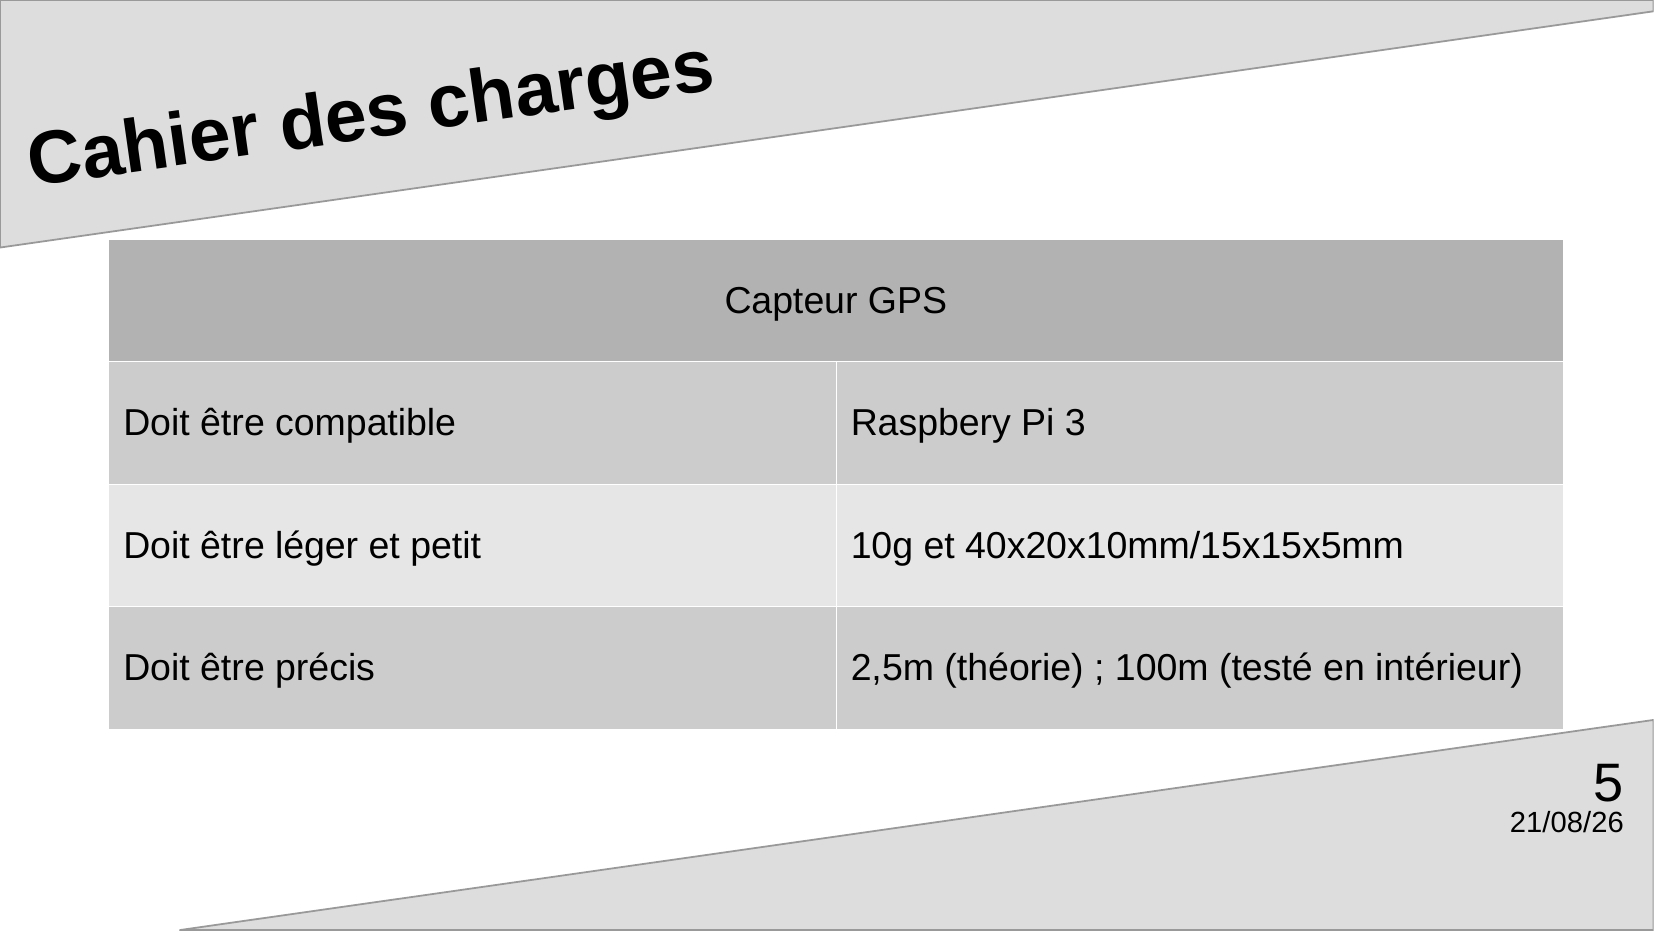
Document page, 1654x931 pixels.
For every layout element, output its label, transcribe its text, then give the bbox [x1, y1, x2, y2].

table_cell Raspbery Pi 3 [837, 362, 1563, 484]
table_cell 2,5m (théorie) ; 100m (testé en intérieur) [837, 607, 1563, 729]
table_cell Doit être précis [109, 607, 836, 729]
table_header Capteur GPS [109, 240, 1563, 361]
table_cell Doit être compatible [109, 362, 836, 484]
table_cell Doit être léger et petit [109, 485, 836, 606]
title Cahier des charges [16, 0, 1501, 239]
table_cell 10g et 40x20x10mm/15x15x5mm [837, 485, 1563, 606]
